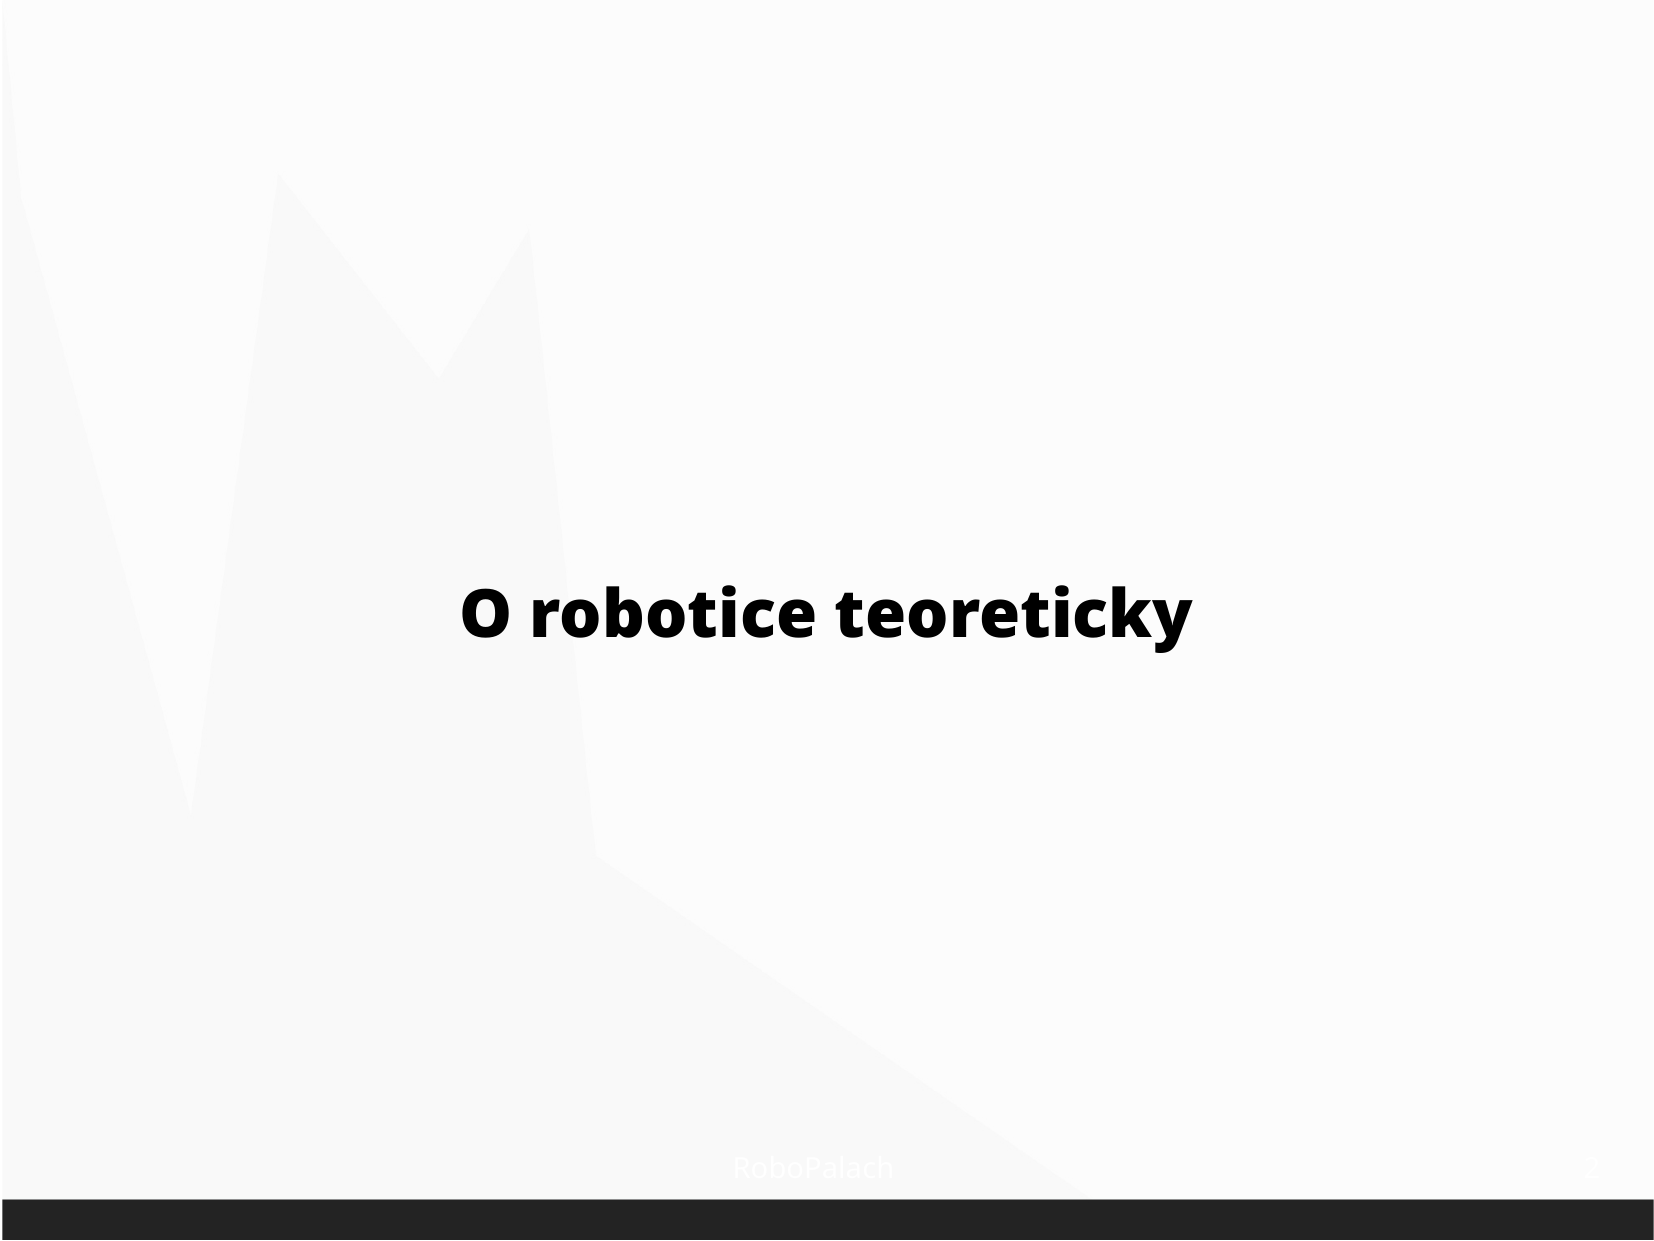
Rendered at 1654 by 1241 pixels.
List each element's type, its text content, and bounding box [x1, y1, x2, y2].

picture [2, 0, 1654, 1241]
subtitle O robotice teoreticky [82, 132, 1571, 1093]
